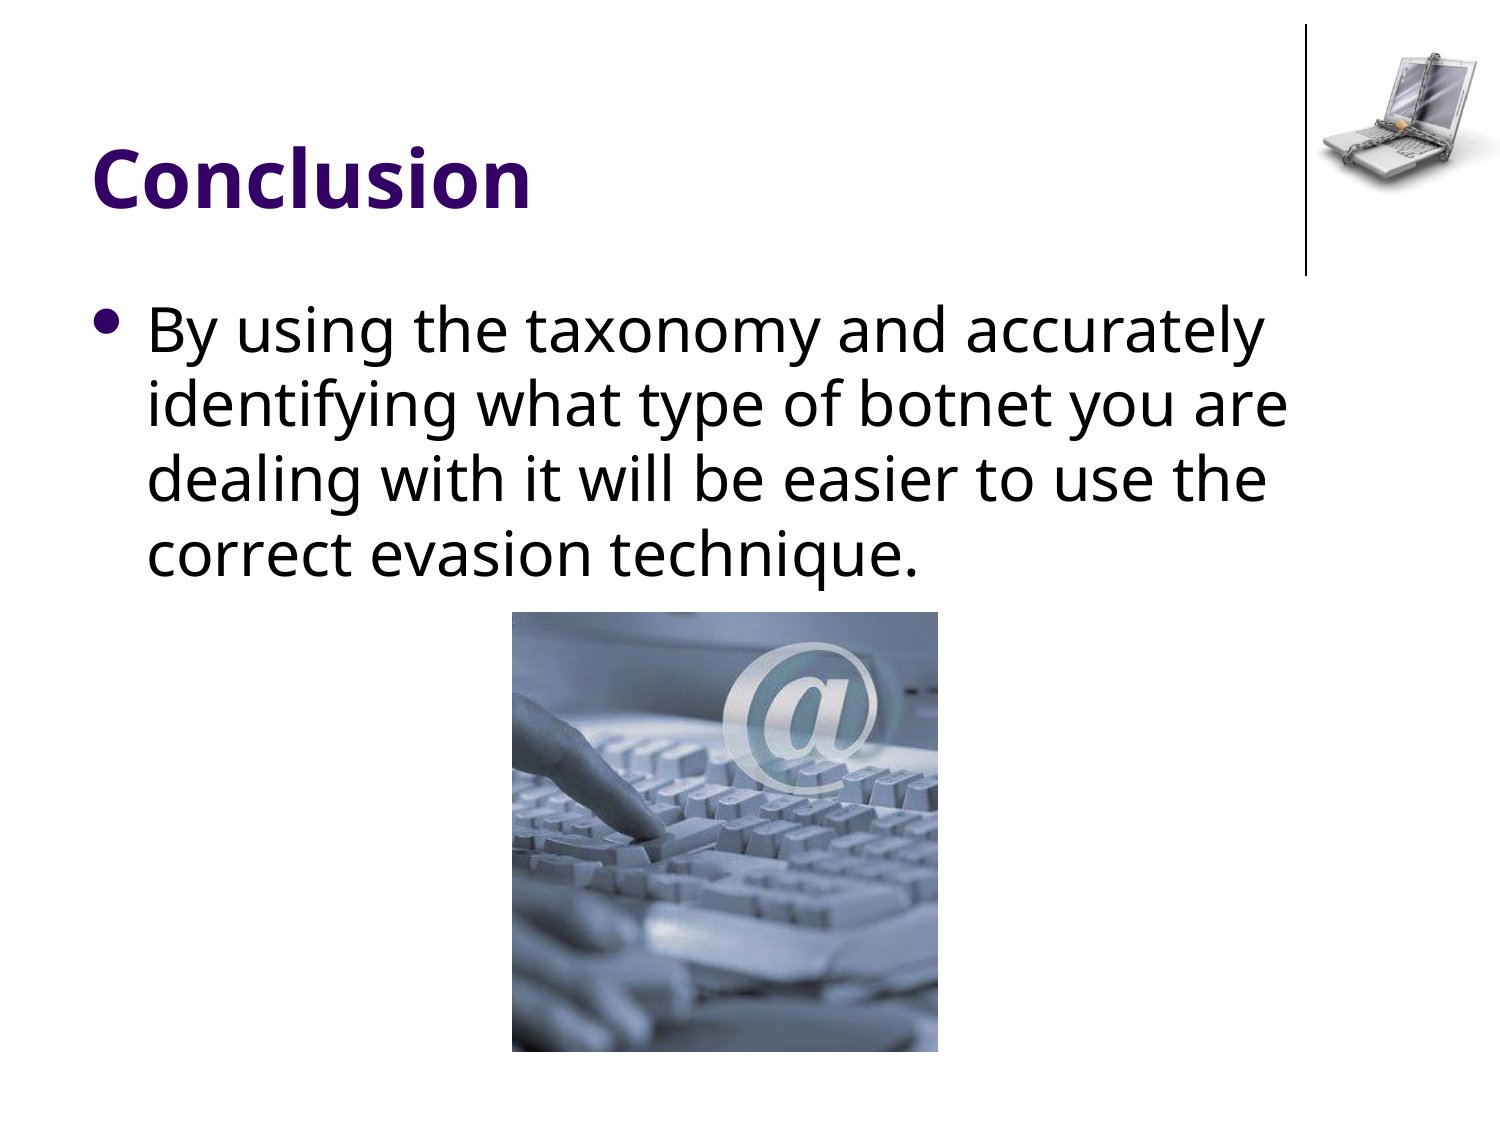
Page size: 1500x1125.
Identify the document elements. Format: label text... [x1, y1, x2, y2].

picture [512, 612, 938, 1052]
list By using the taxonomy and accurately identifying what type of botnet you are dealing with it will be easier to use the correct evasion technique. [75, 282, 1426, 1006]
title Conclusion [74, 20, 1313, 233]
picture [1313, 41, 1500, 200]
